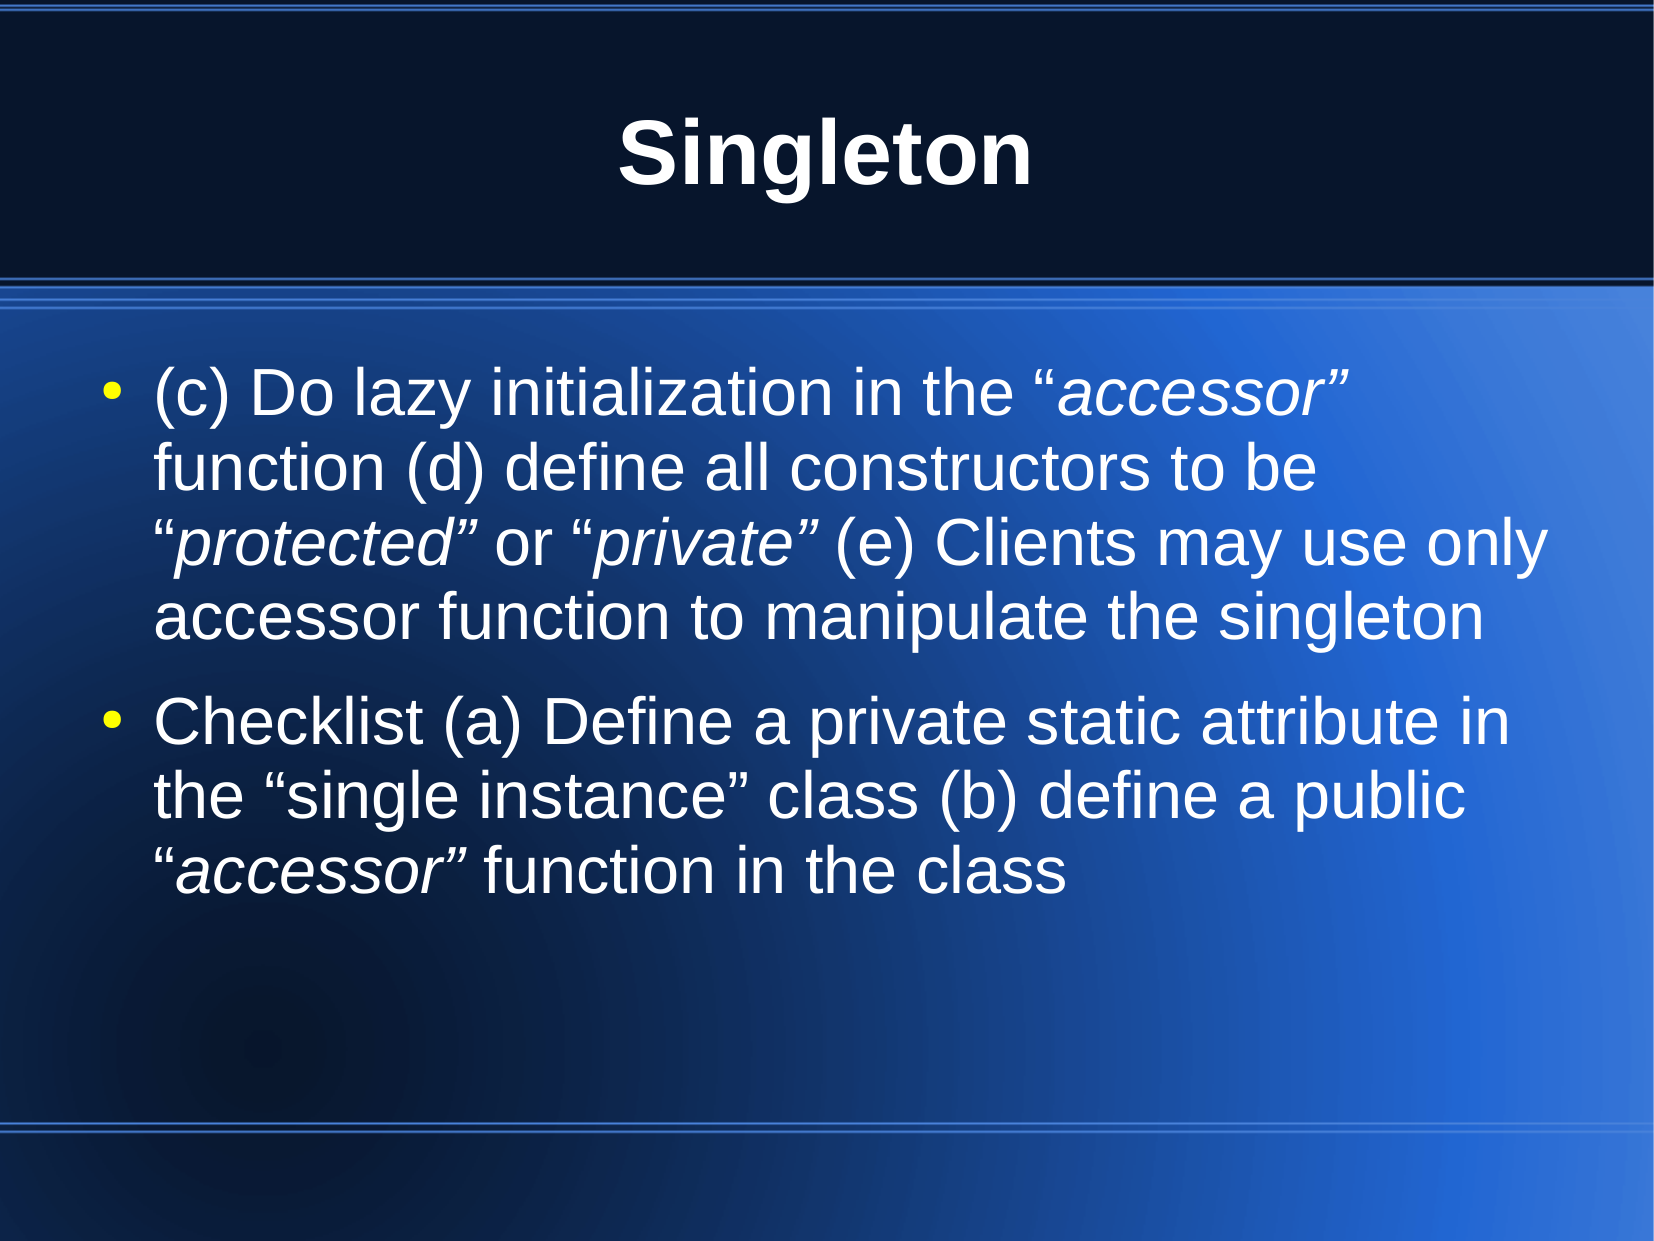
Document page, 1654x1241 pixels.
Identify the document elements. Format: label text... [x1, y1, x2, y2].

picture [0, 0, 1654, 1241]
title Singleton [82, 49, 1571, 257]
list (c) Do lazy initialization in the “accessor” function (d) define all constructors to be “protected” or “private” (e) Clients may use only accessor function to manipulate the singleton Checklist (a) Define a private static attribute in the “single instance” class (b) define a public “accessor” function in the class [82, 355, 1571, 1058]
